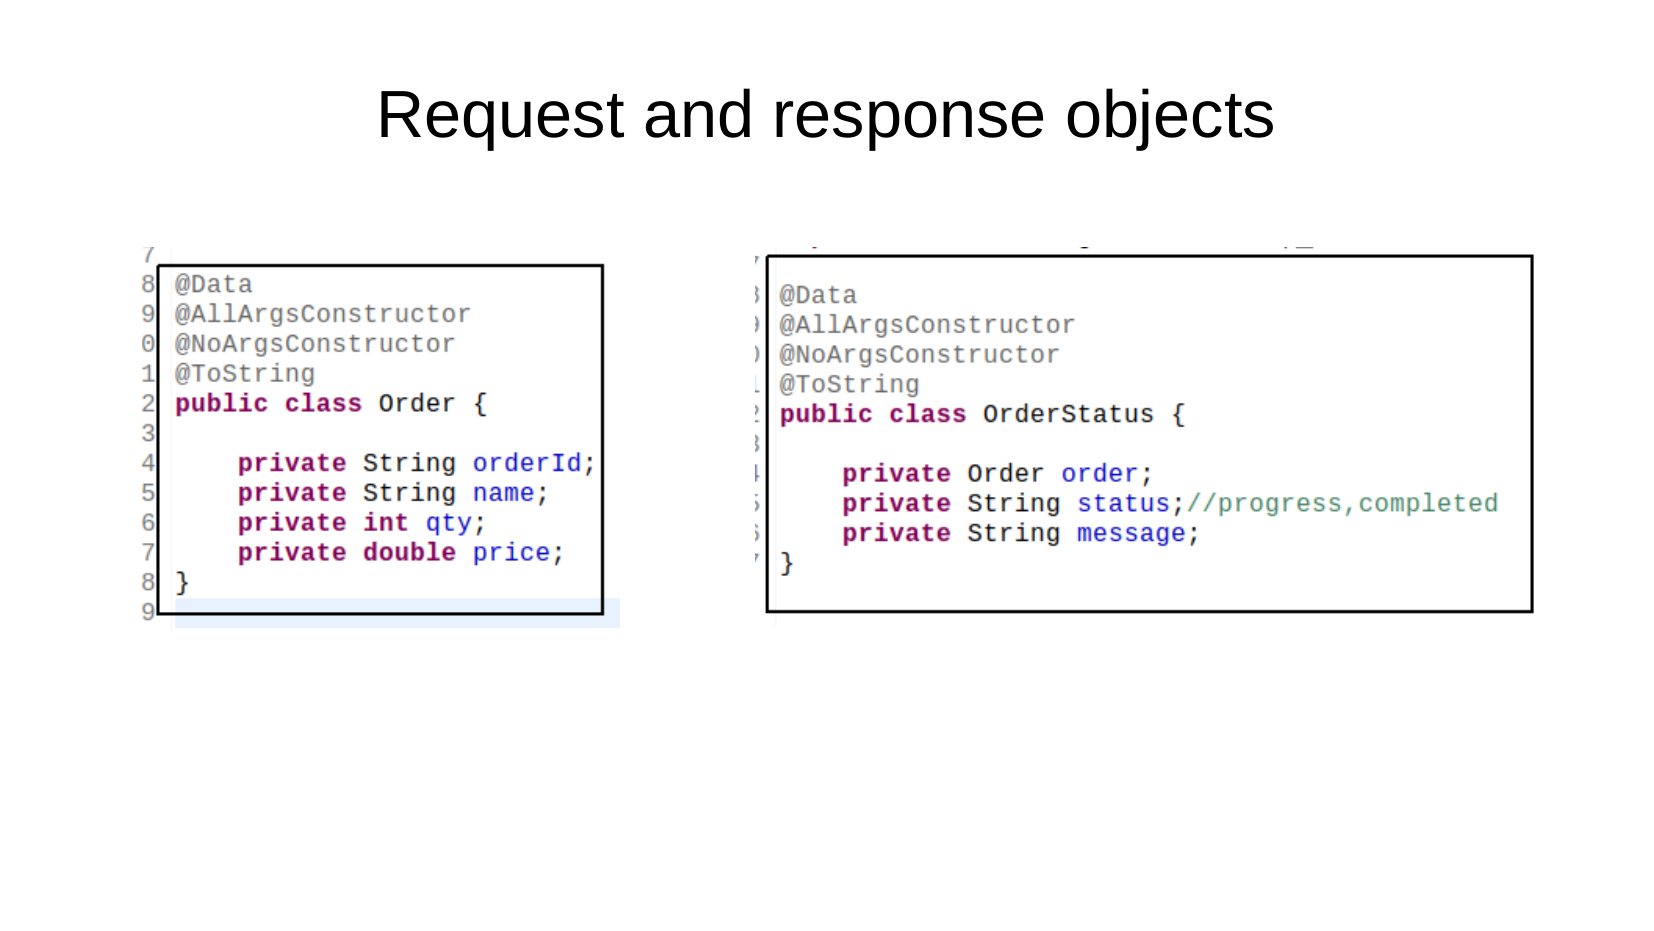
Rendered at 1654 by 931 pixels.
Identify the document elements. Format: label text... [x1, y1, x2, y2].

picture [141, 247, 620, 633]
picture [755, 247, 1548, 626]
title Request and response objects [82, 37, 1571, 193]
